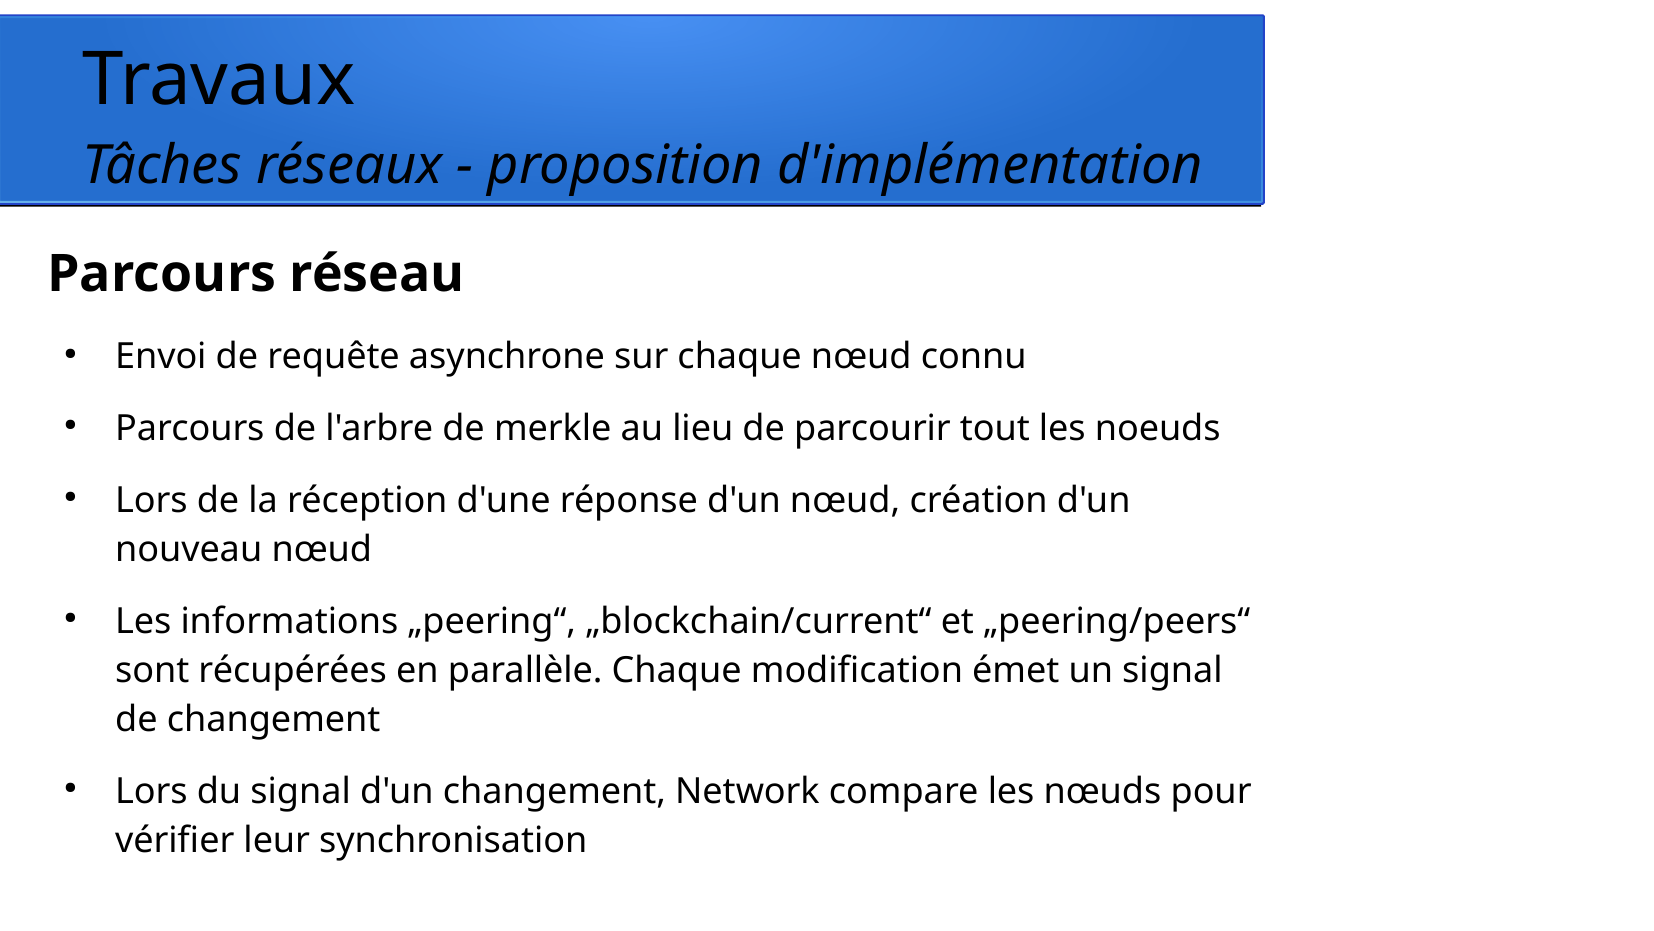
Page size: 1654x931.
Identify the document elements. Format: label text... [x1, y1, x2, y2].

title Travaux Tâches réseaux - proposition d'implémentation [82, 28, 1235, 196]
list Parcours réseau Envoi de requête asynchrone sur chaque nœud connu Parcours de l'arbre de merkle au lieu de parcourir tout les noeuds Lors de la réception d'une réponse d'un nœud, création d'un nouveau nœud Les informations „peering“, „blockchain/current“ et „peering/peers“ sont récupérées en parallèle. Chaque modification émet un signal de changement Lors du signal d'un changement, Network compare les nœuds pour vérifier leur synchronisation [47, 236, 1265, 875]
